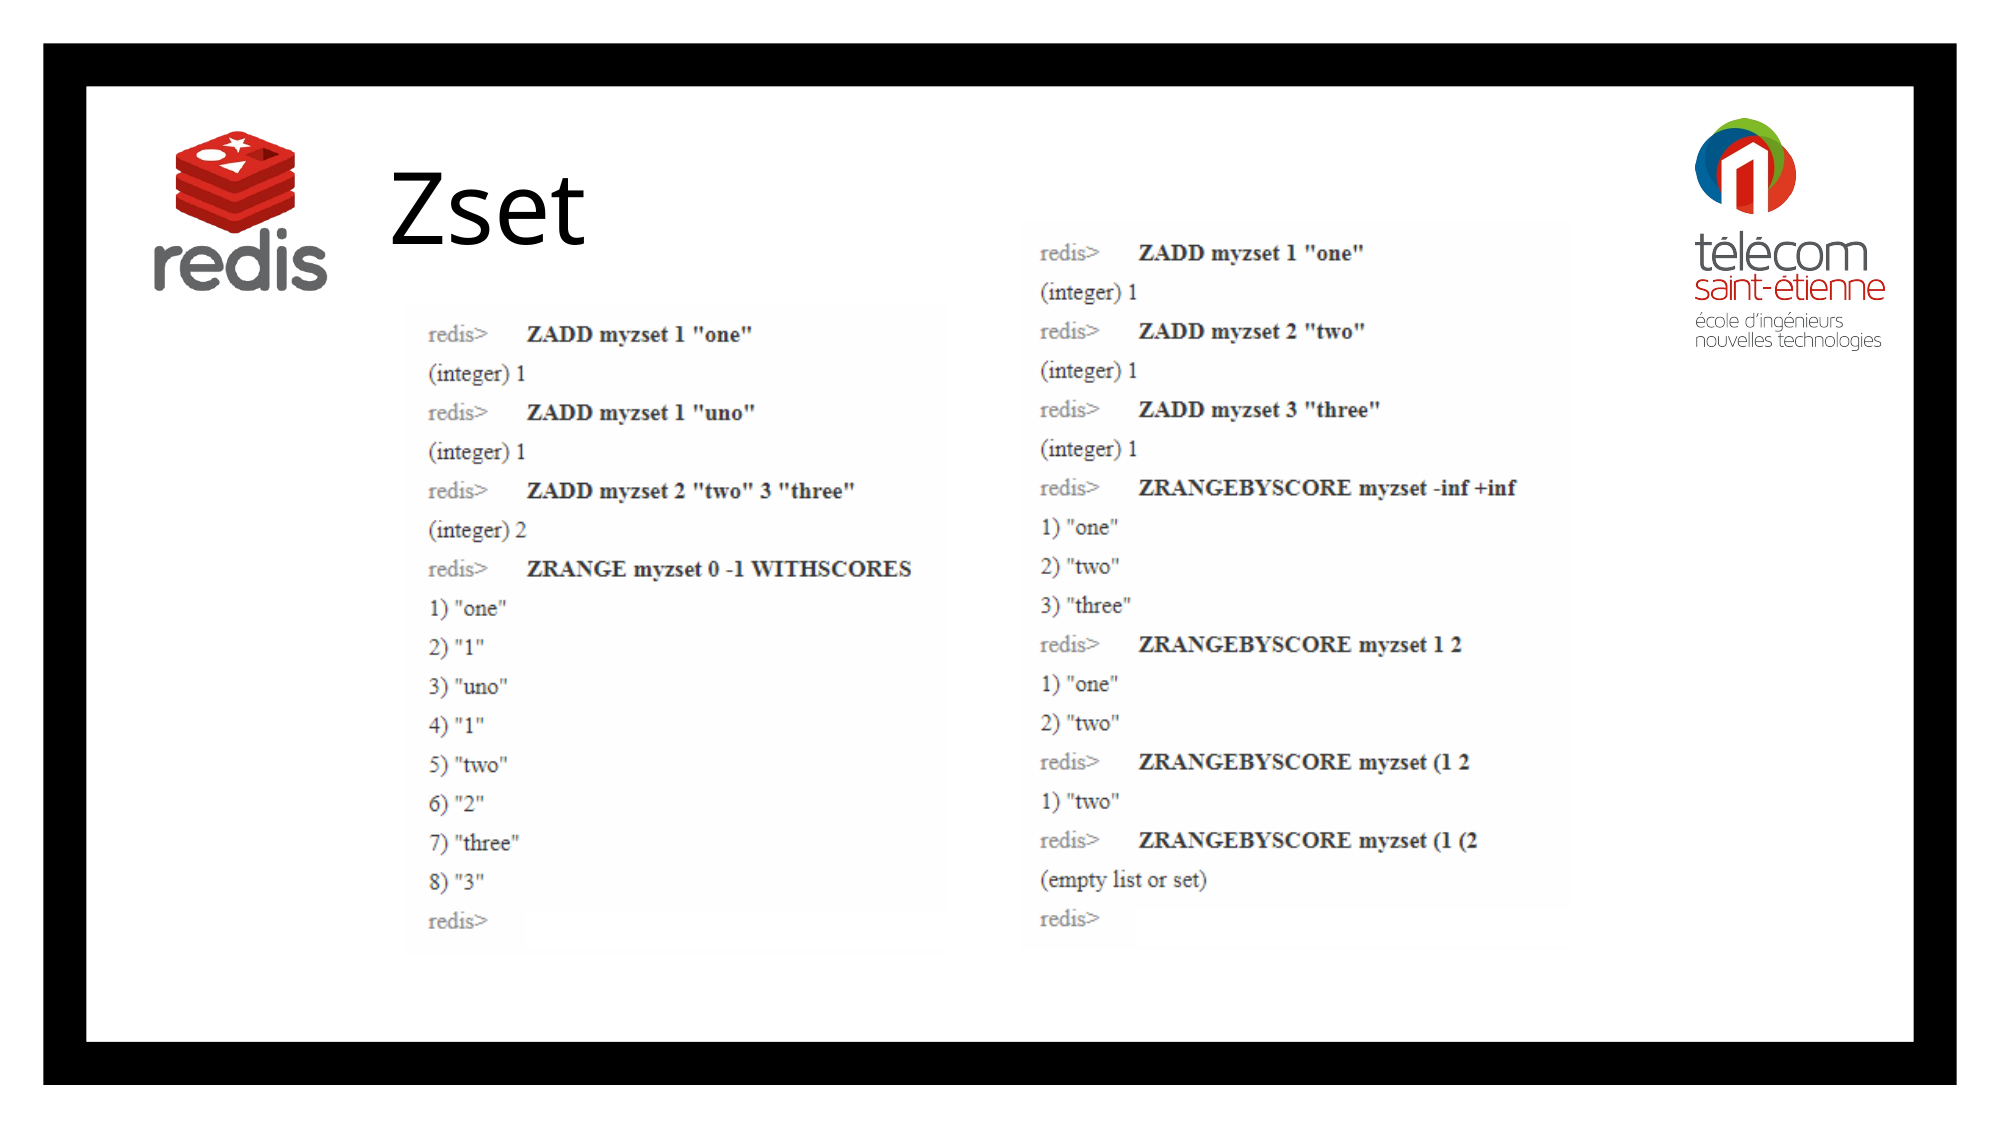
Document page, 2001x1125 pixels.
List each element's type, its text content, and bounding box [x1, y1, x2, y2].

title Zset [369, 138, 1849, 304]
picture [1695, 118, 1885, 351]
picture [1020, 220, 1571, 950]
picture [1715, 134, 1730, 138]
picture [405, 303, 947, 954]
picture [129, 116, 351, 304]
